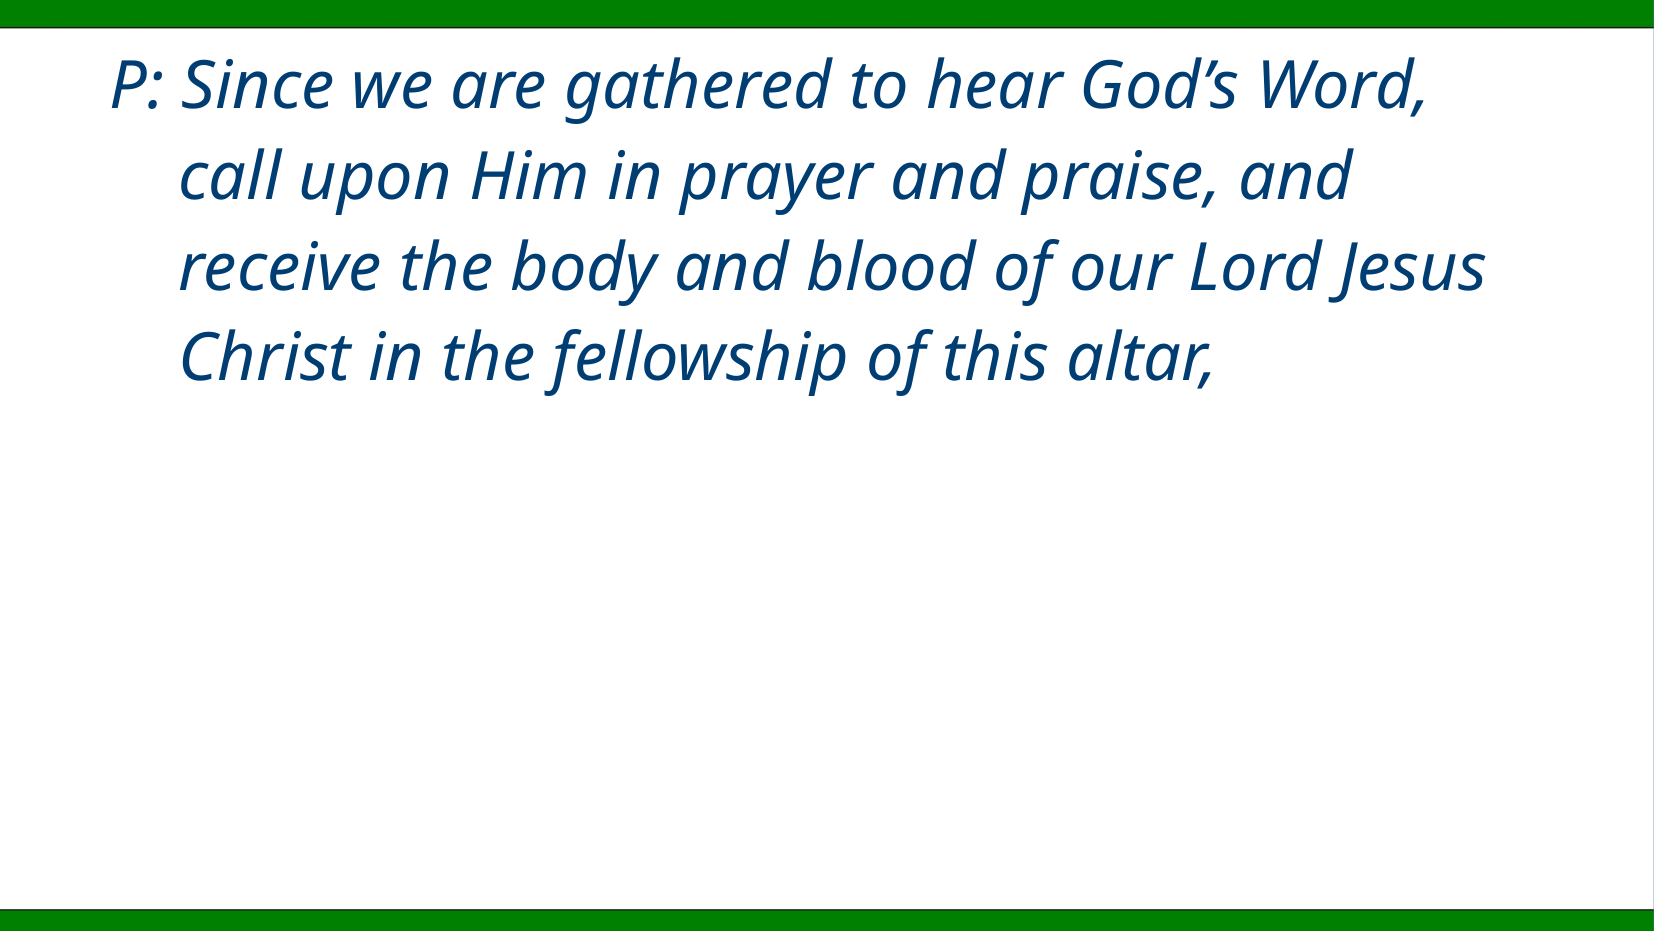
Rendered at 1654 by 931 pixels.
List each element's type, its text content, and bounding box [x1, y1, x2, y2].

text_box P: Since we are gathered to hear God’s Word, call upon Him in prayer and praise, and receive the body and blood of our Lord Jesus Christ in the fellowship of this altar, [95, 29, 1559, 455]
picture [0, 0, 1654, 931]
